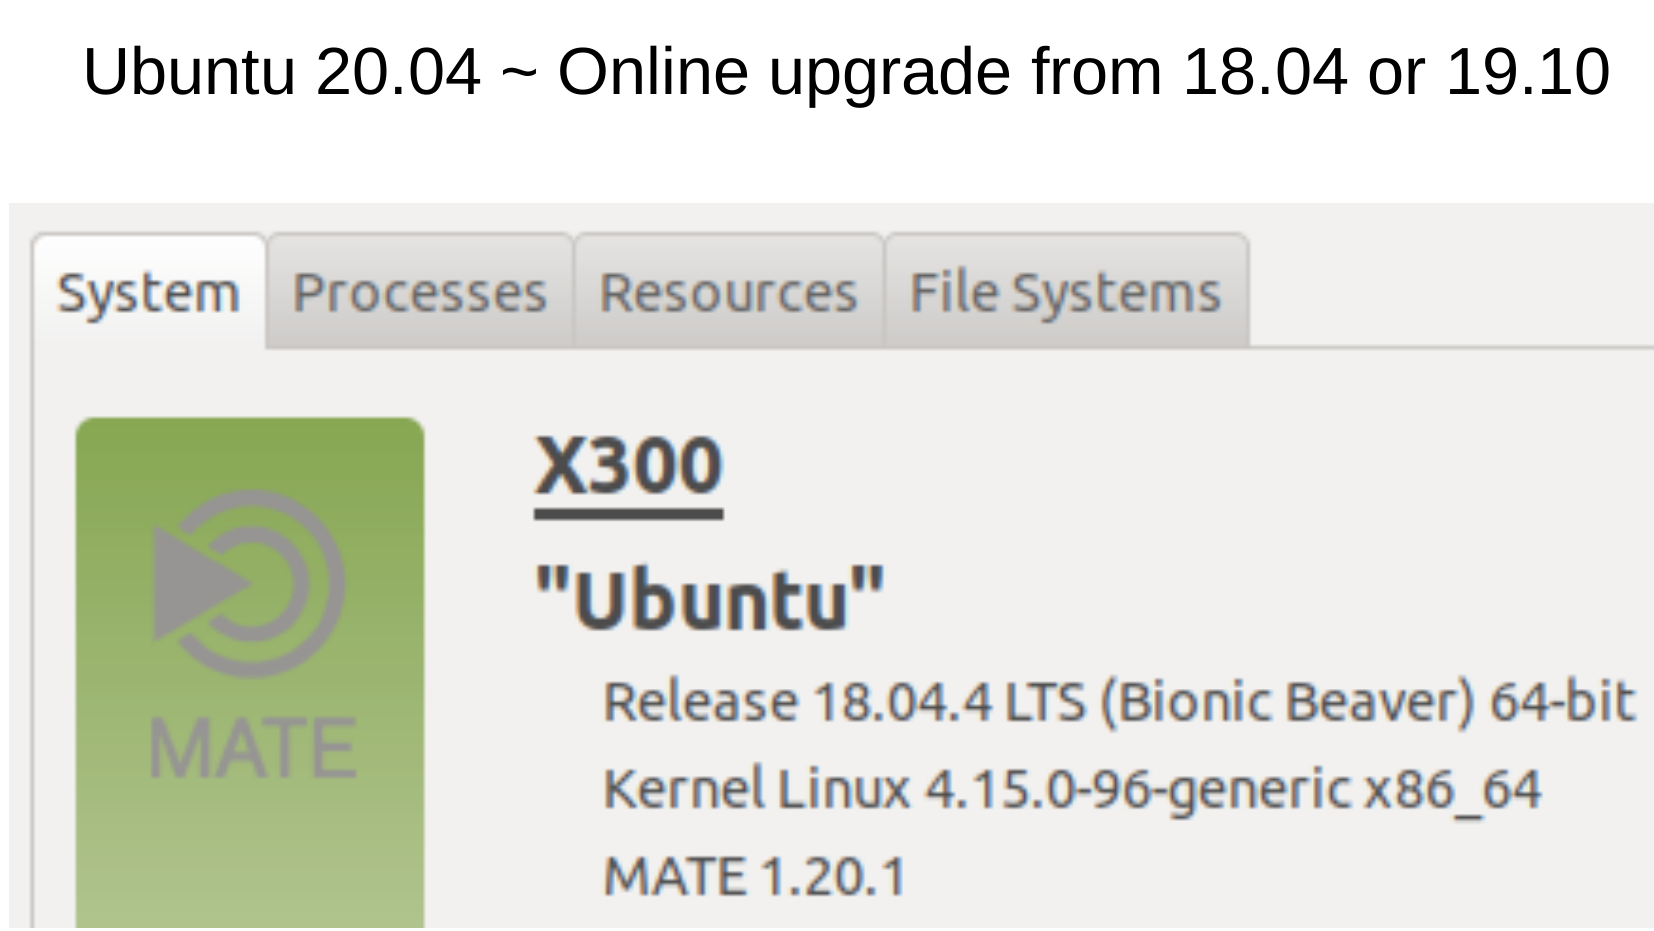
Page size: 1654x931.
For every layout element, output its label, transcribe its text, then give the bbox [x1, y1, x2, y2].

title Ubuntu 20.04 ~ Online upgrade from 18.04 or 19.10 [82, 34, 1642, 110]
picture [9, 203, 1654, 928]
